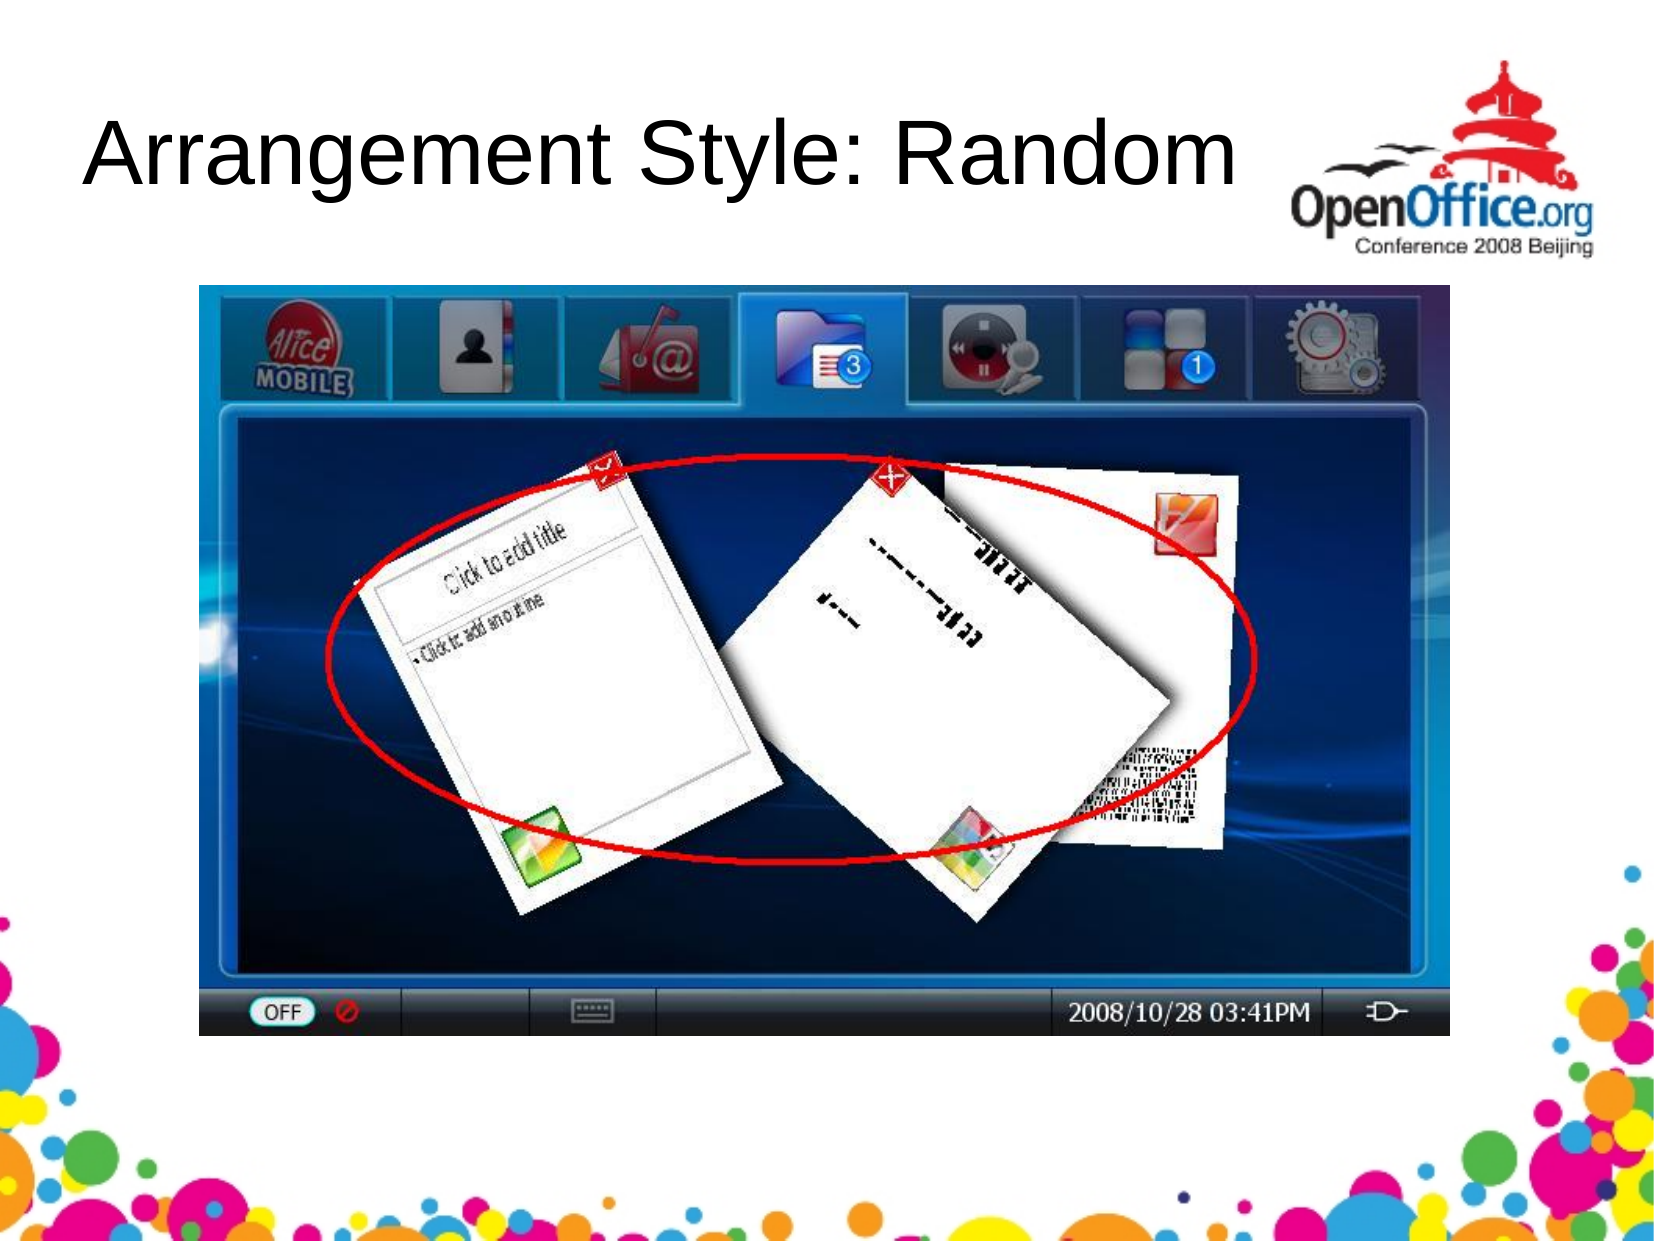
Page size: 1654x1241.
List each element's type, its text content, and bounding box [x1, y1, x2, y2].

picture [0, 0, 1654, 1241]
list [82, 290, 1571, 1109]
title Arrangement Style: Random [82, 49, 1571, 257]
